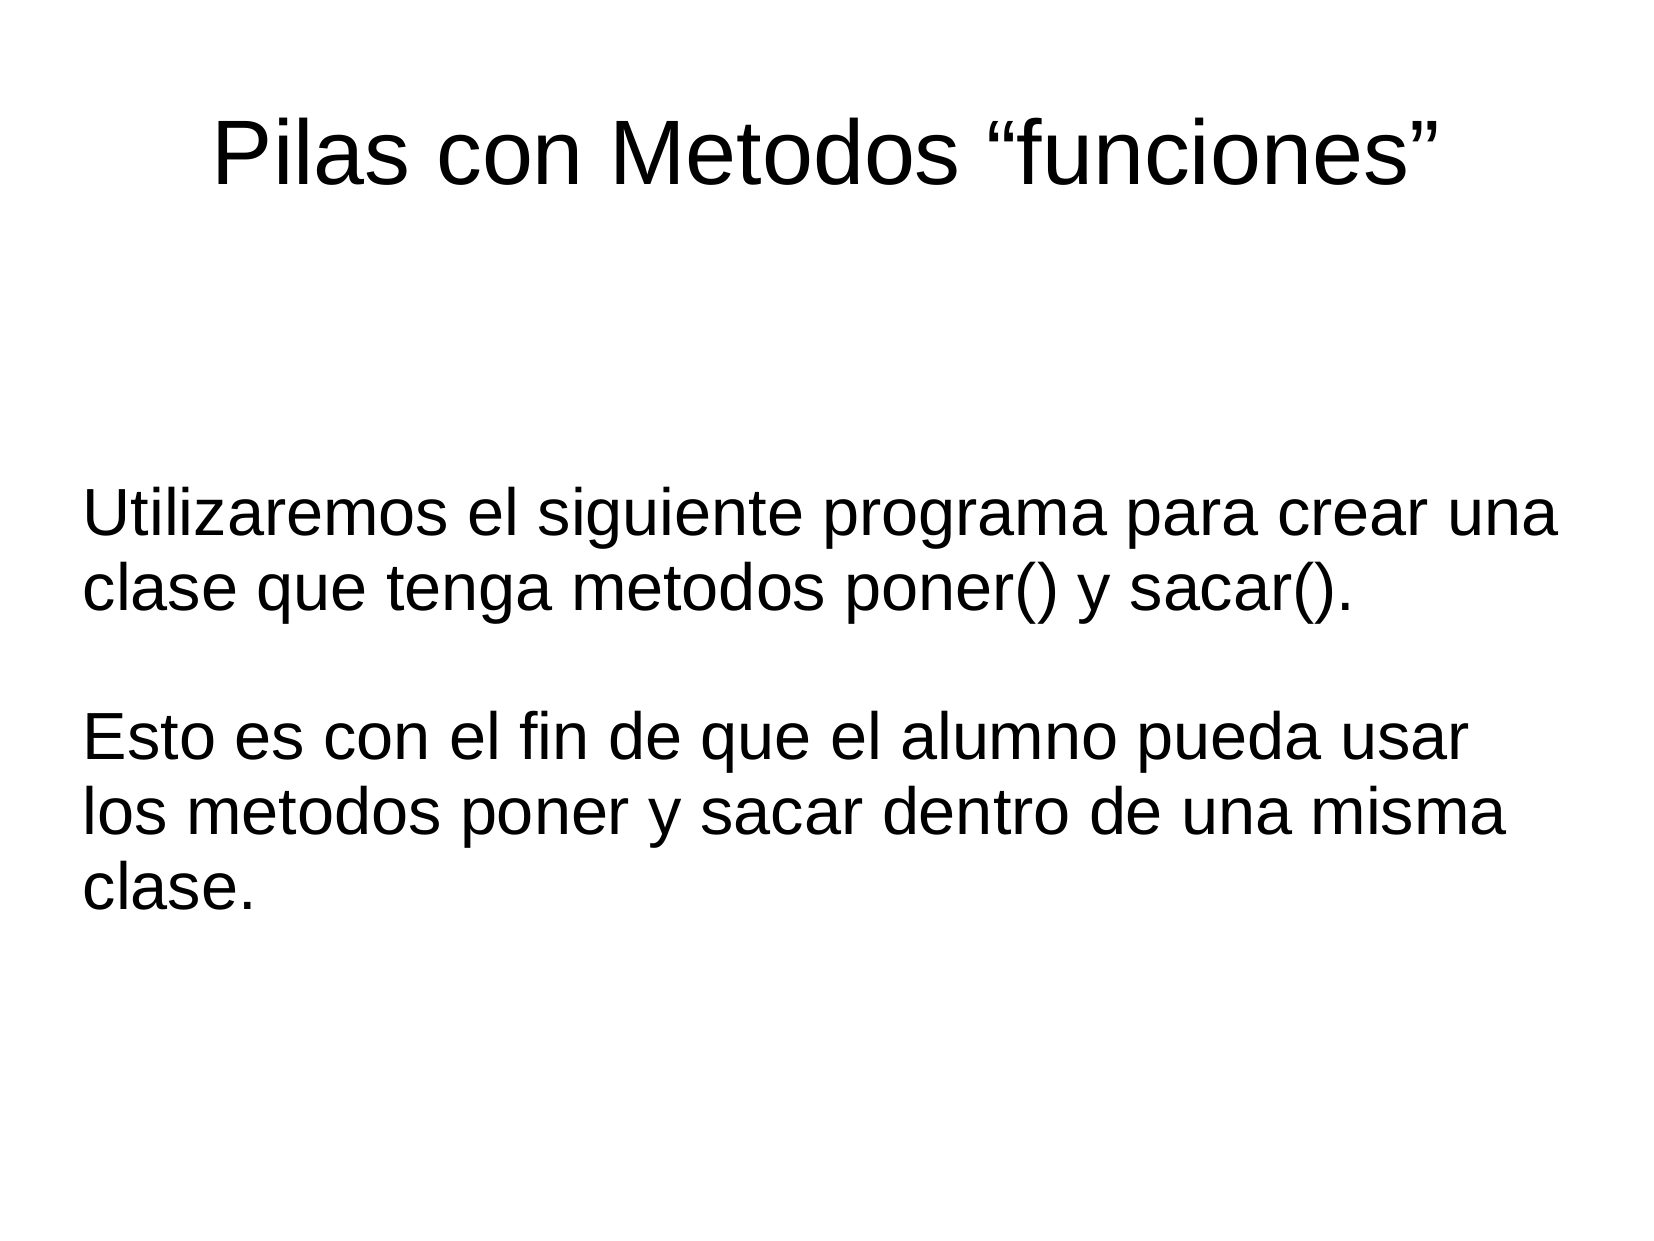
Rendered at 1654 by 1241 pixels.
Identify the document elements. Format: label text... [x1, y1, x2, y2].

title Pilas con Metodos “funciones” [82, 49, 1571, 257]
subtitle Utilizaremos el siguiente programa para crear una clase que tenga metodos poner() y sacar(). Esto es con el fin de que el alumno pueda usar los metodos poner y sacar dentro de una misma clase. [82, 290, 1571, 1109]
